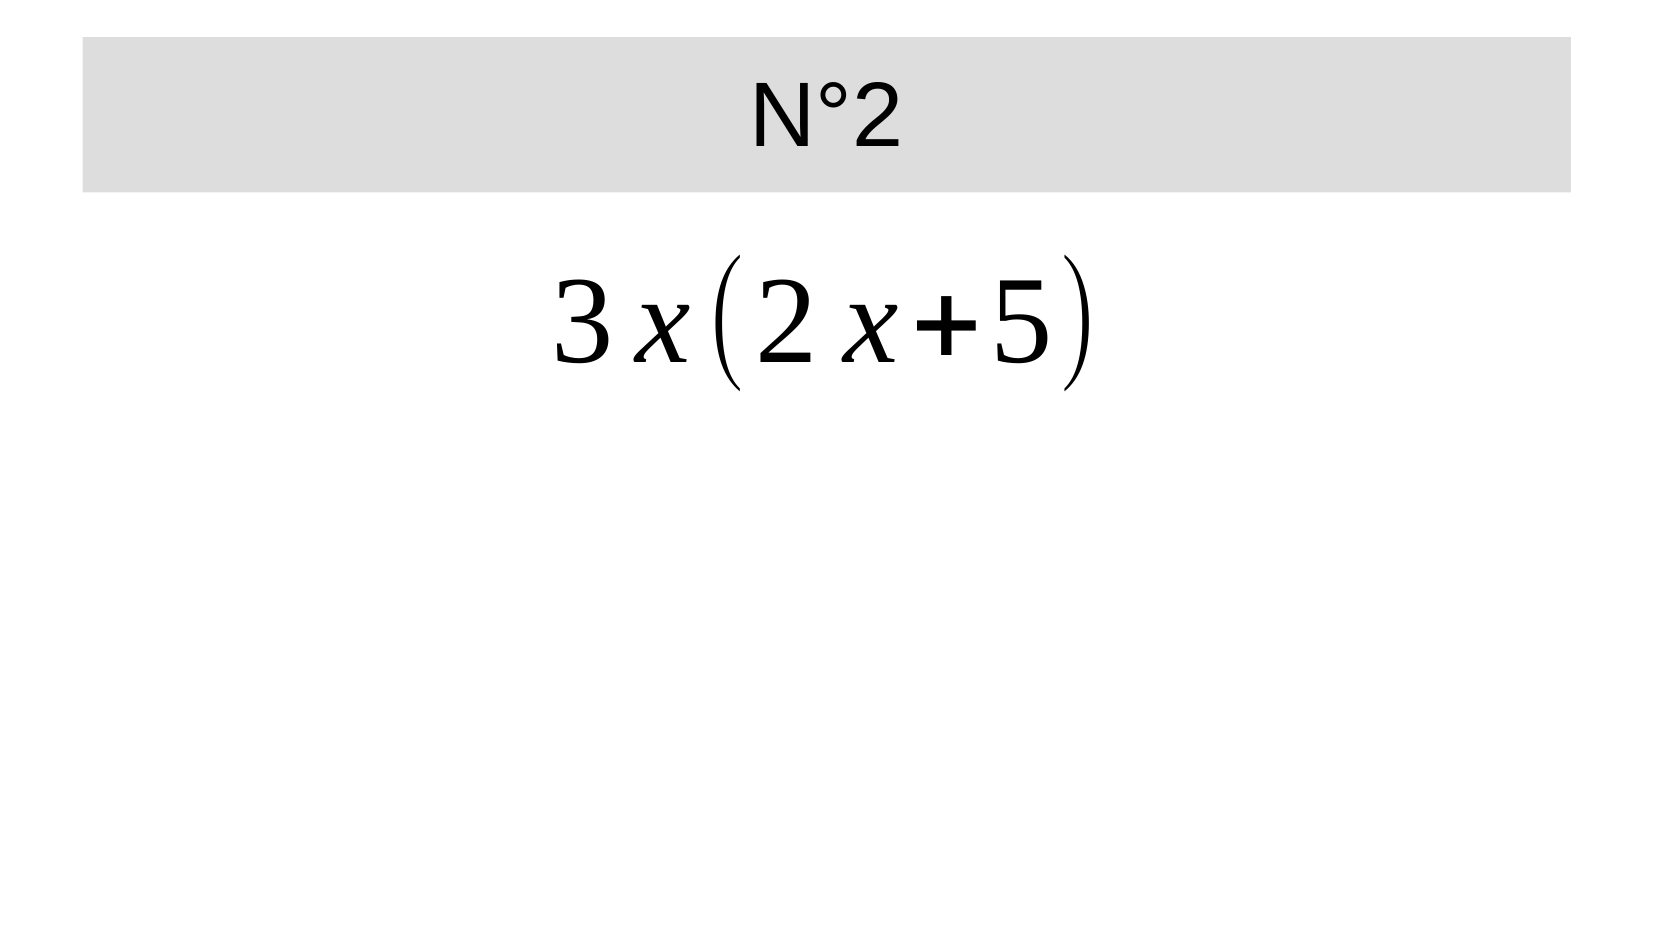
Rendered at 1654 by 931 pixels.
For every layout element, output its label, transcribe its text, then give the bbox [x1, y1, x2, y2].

title N°2 [82, 37, 1571, 193]
chart [543, 248, 1106, 398]
